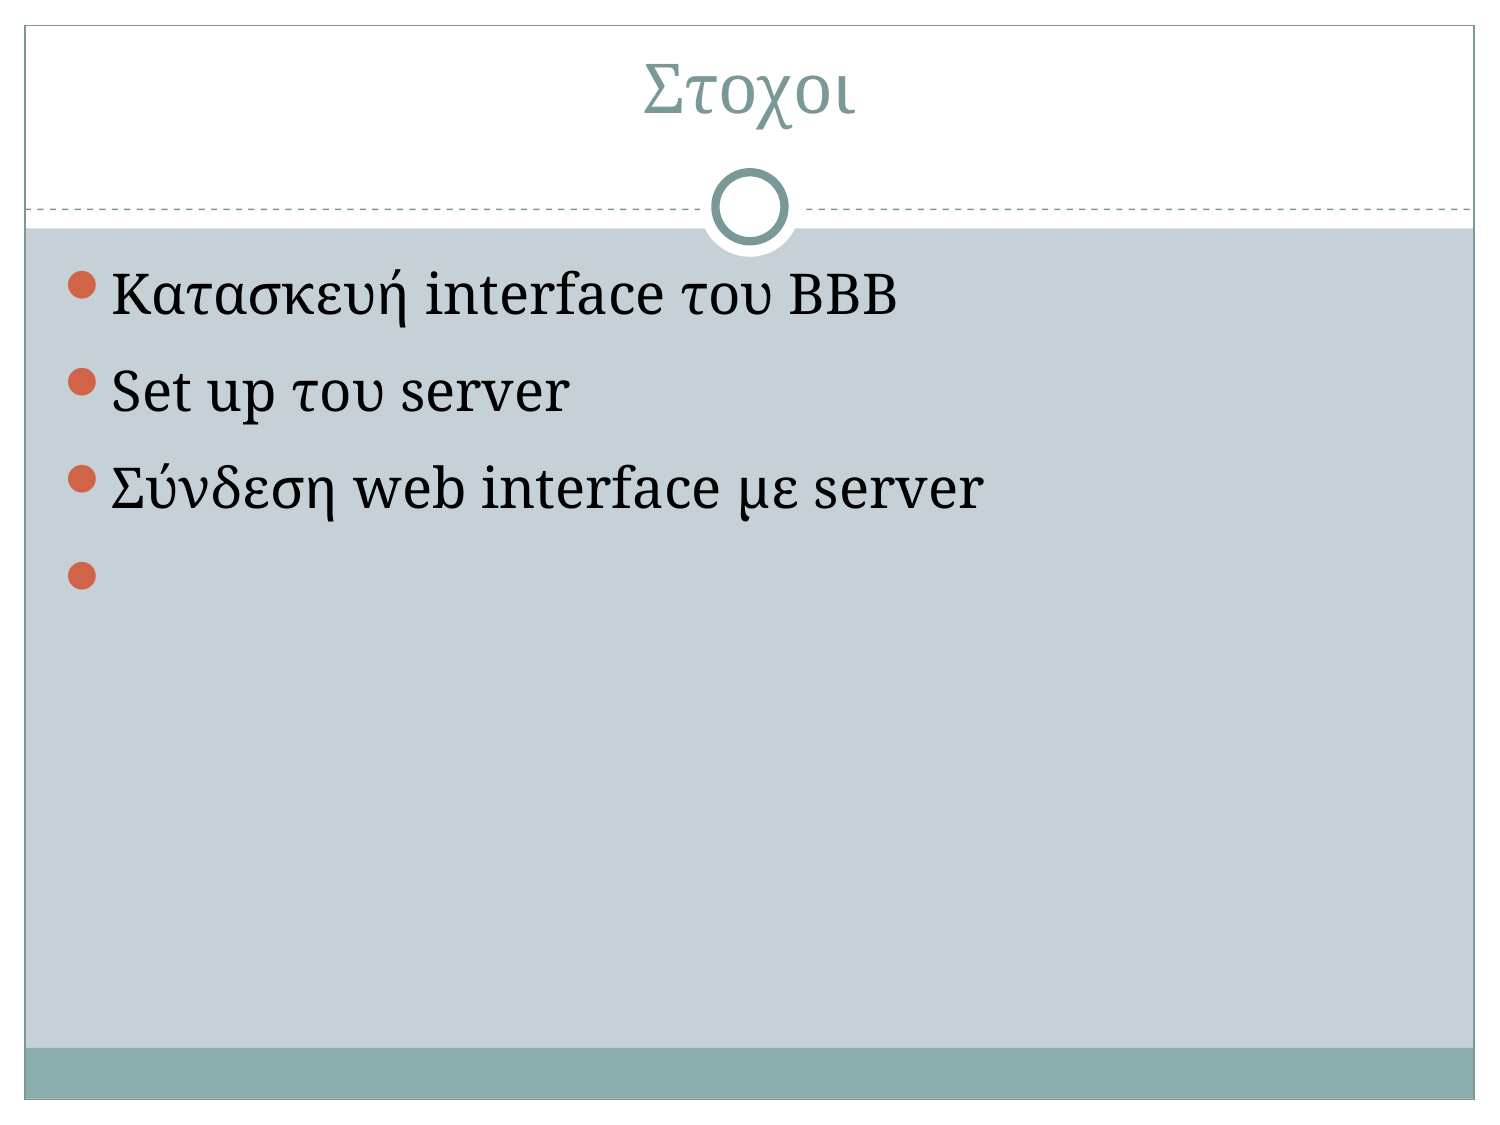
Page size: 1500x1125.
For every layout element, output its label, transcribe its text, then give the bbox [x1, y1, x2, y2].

list Κατασκευή interface του BBB Set up του server Σύνδεση web interface με server [49, 250, 1445, 1001]
title Στοχοι [49, 37, 1450, 162]
